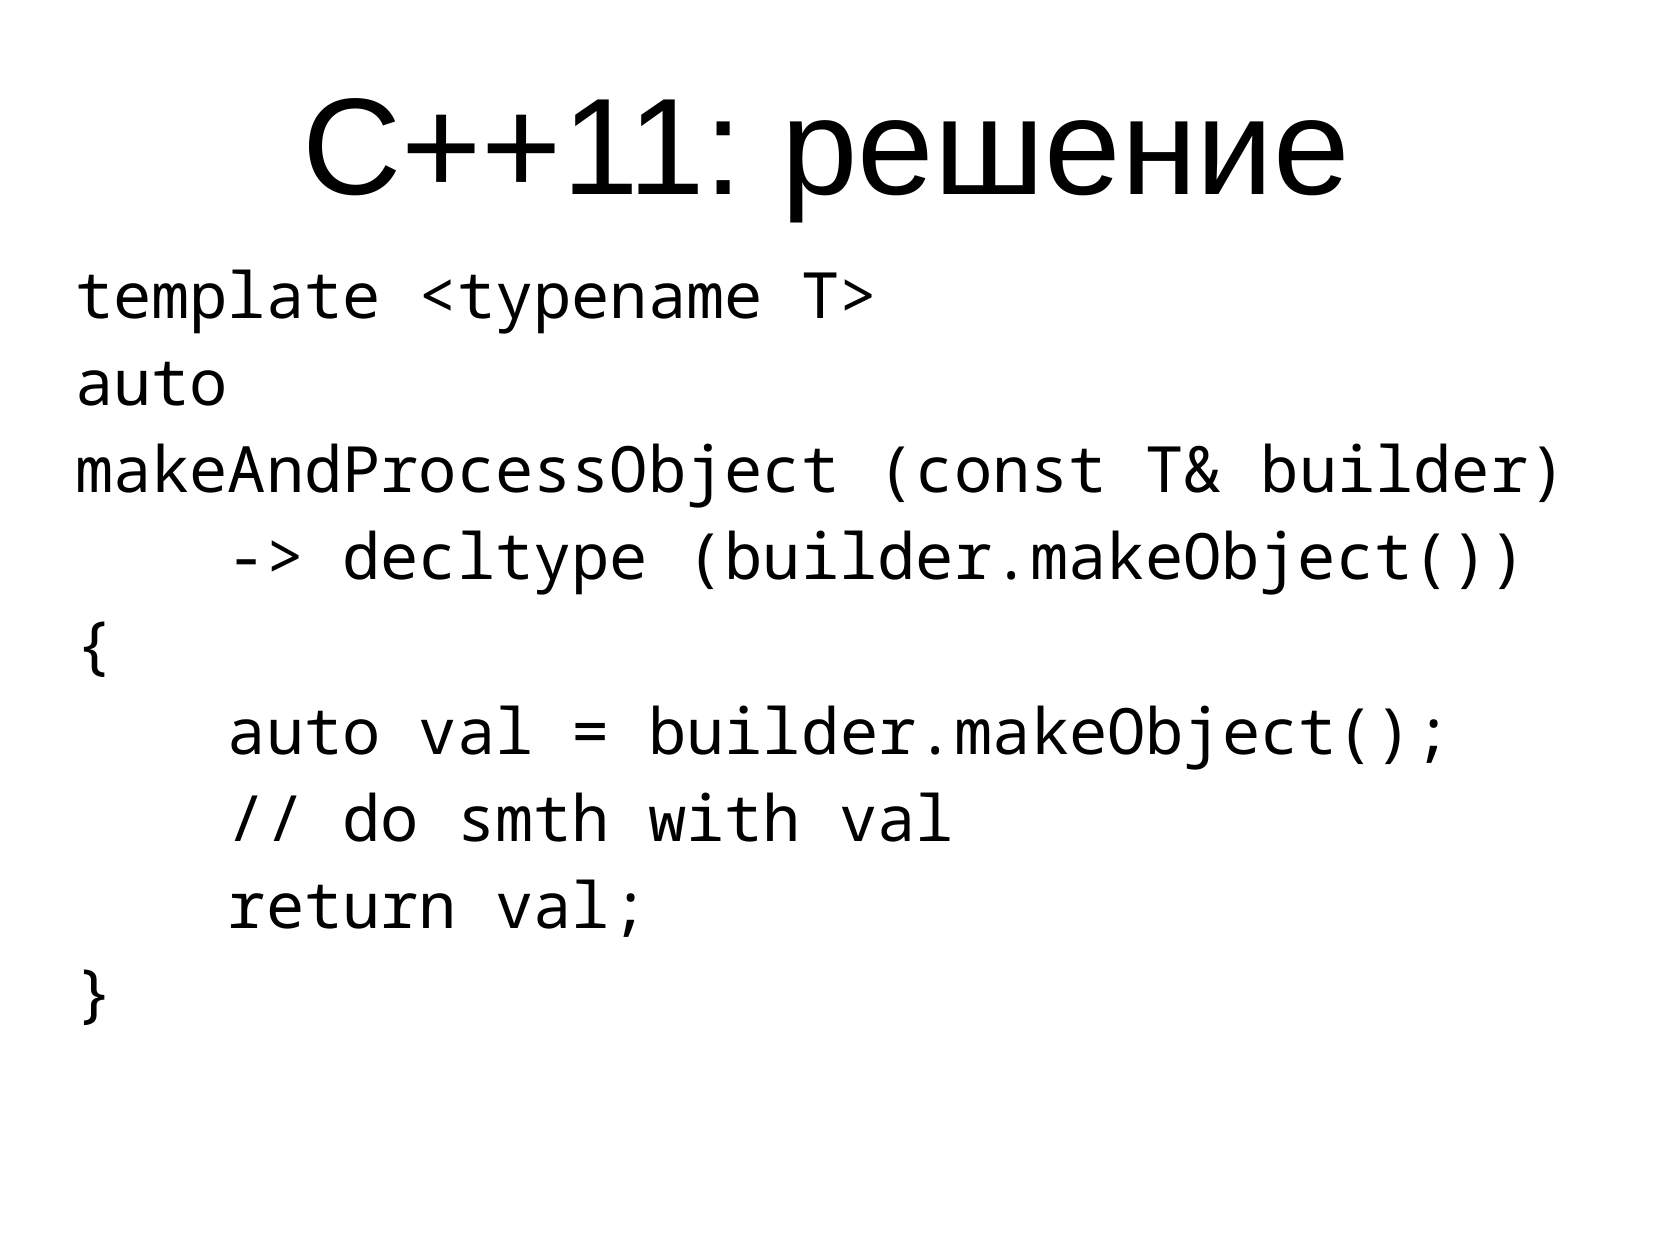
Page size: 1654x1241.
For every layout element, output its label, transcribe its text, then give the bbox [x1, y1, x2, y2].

title C++11: решение [82, 43, 1571, 250]
list template <typename T> auto makeAndProcessObject (const T& builder) -> decltype (builder.makeObject()) { auto val = builder.makeObject(); // do smth with val return val; } [75, 250, 1613, 1141]
